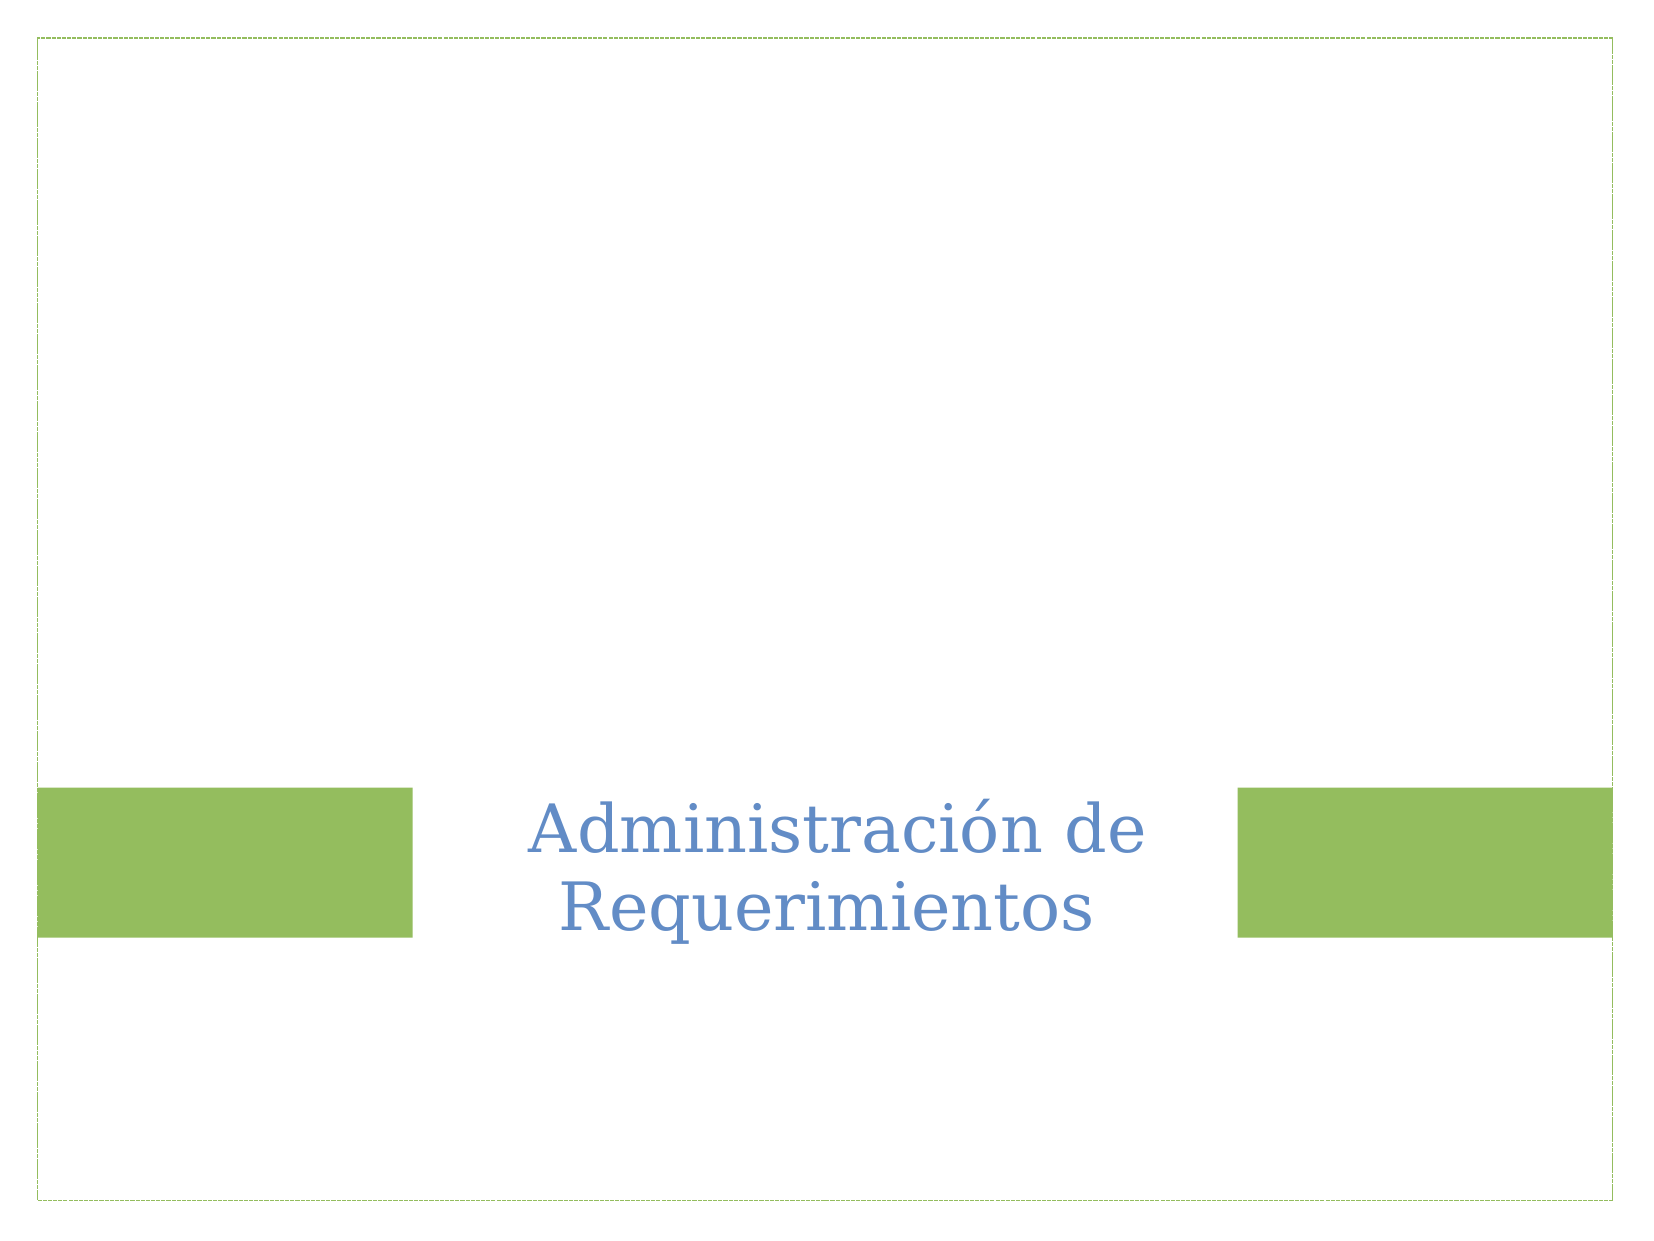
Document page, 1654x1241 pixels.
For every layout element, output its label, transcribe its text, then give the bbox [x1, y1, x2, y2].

text_box Administración de Requerimientos [492, 783, 1162, 954]
text_box [1237, 787, 1613, 938]
text_box [37, 787, 413, 938]
